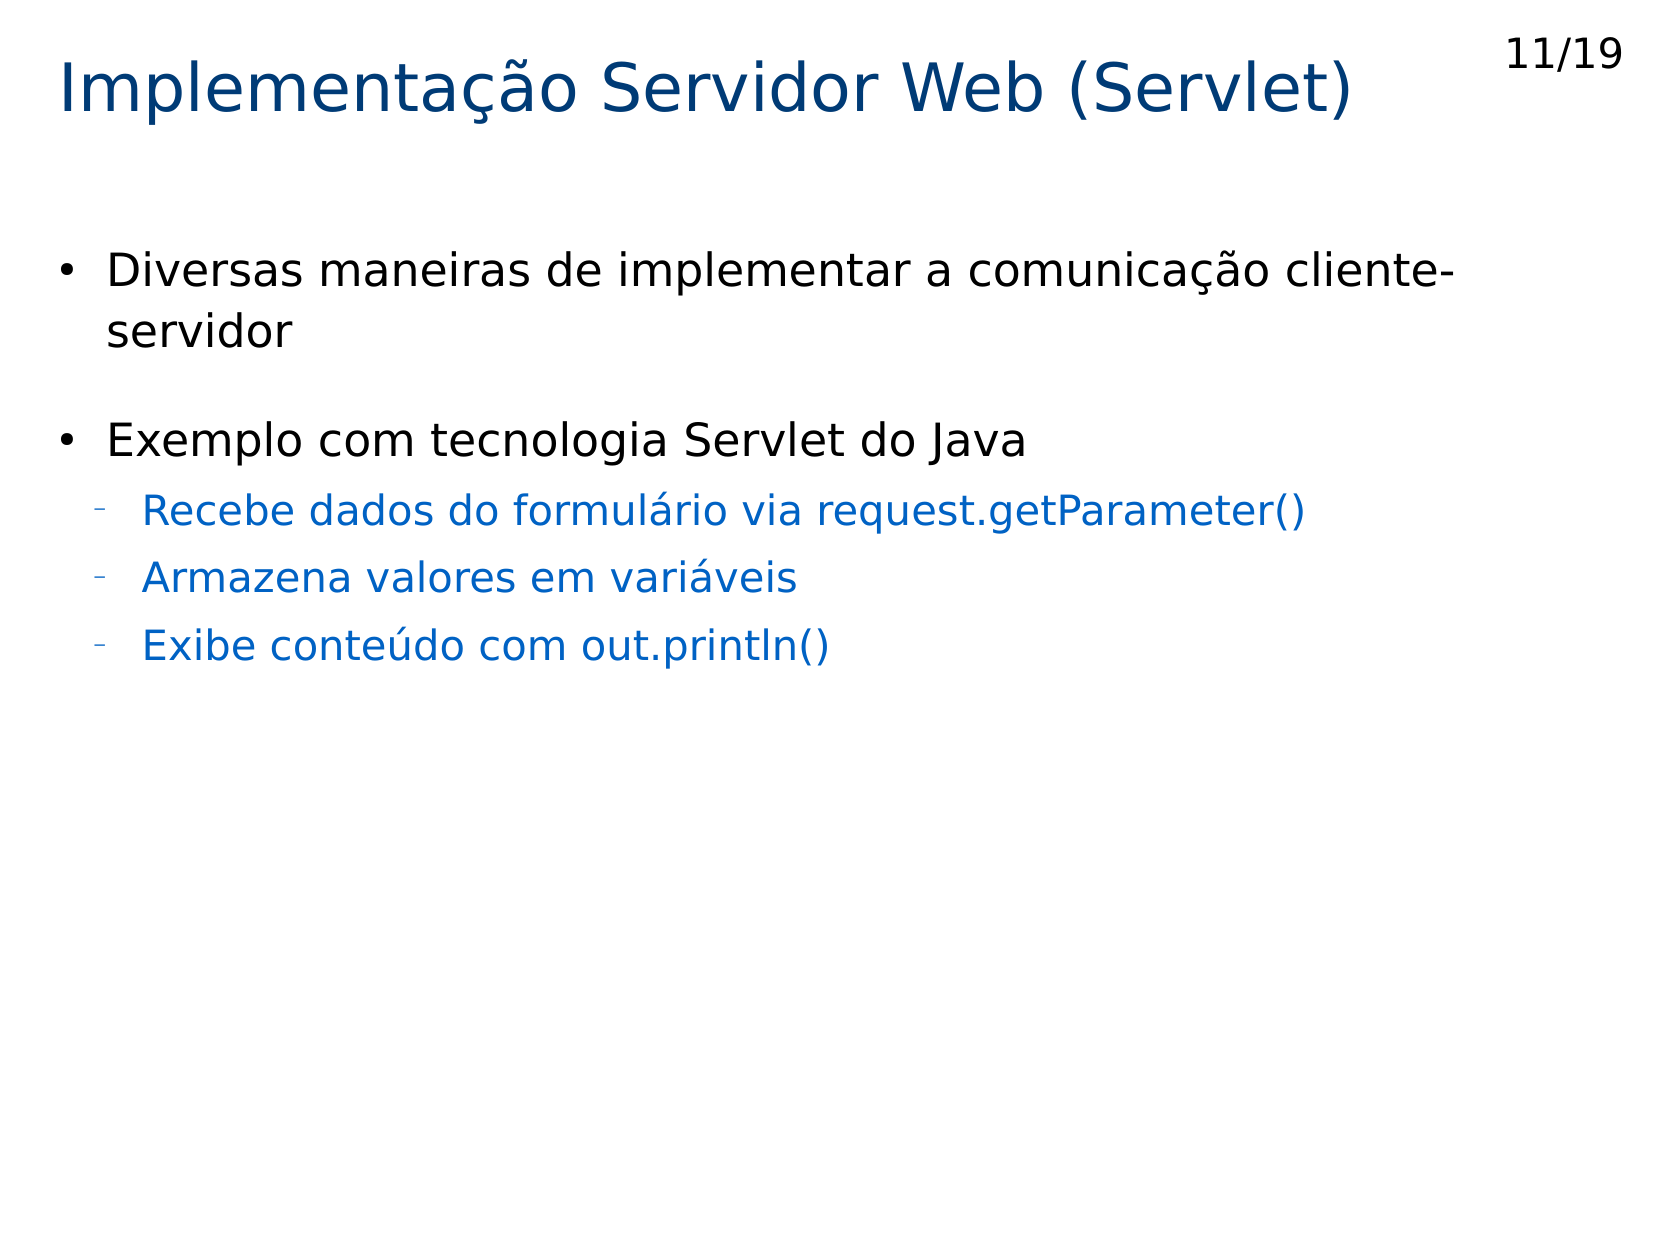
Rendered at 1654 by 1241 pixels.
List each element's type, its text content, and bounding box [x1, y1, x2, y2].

title Implementação Servidor Web (Servlet) [59, 29, 1506, 148]
list Diversas maneiras de implementar a comunicação cliente-servidor Exemplo com tecnologia Servlet do Java Recebe dados do formulário via request.getParameter() Armazena valores em variáveis Exibe conteúdo com out.println() [59, 236, 1595, 1211]
